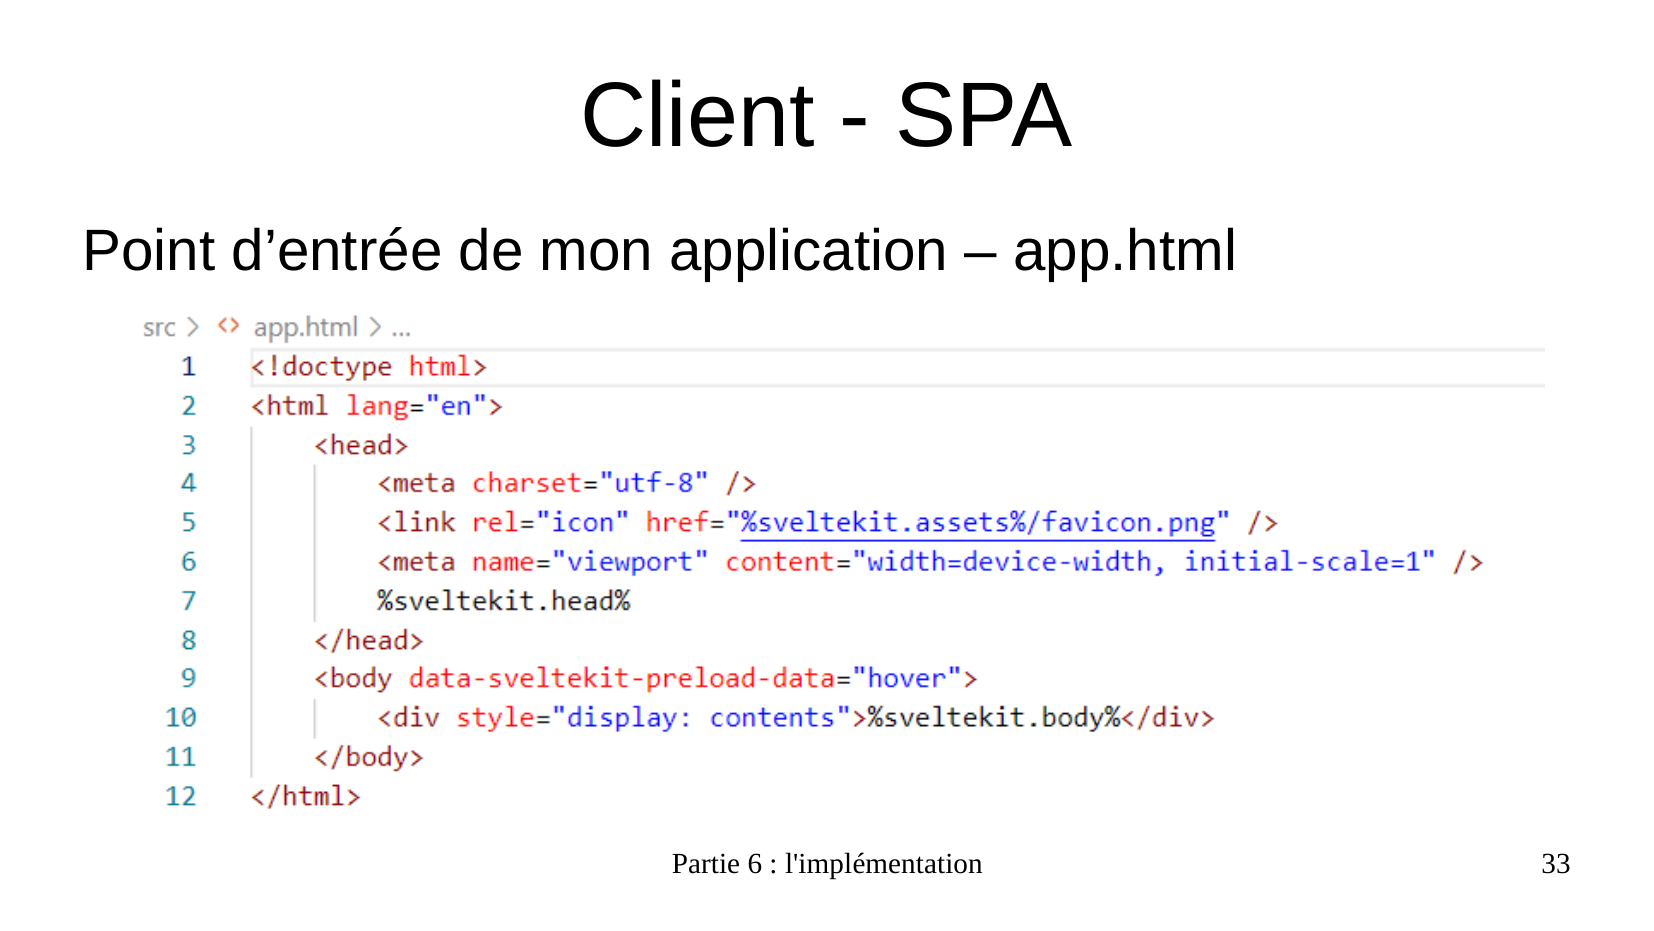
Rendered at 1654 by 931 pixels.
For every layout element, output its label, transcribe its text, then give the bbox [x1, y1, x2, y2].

picture [112, 309, 1545, 821]
title Client - SPA [82, 37, 1571, 193]
list Point d’entrée de mon application – app.html [82, 217, 1571, 758]
